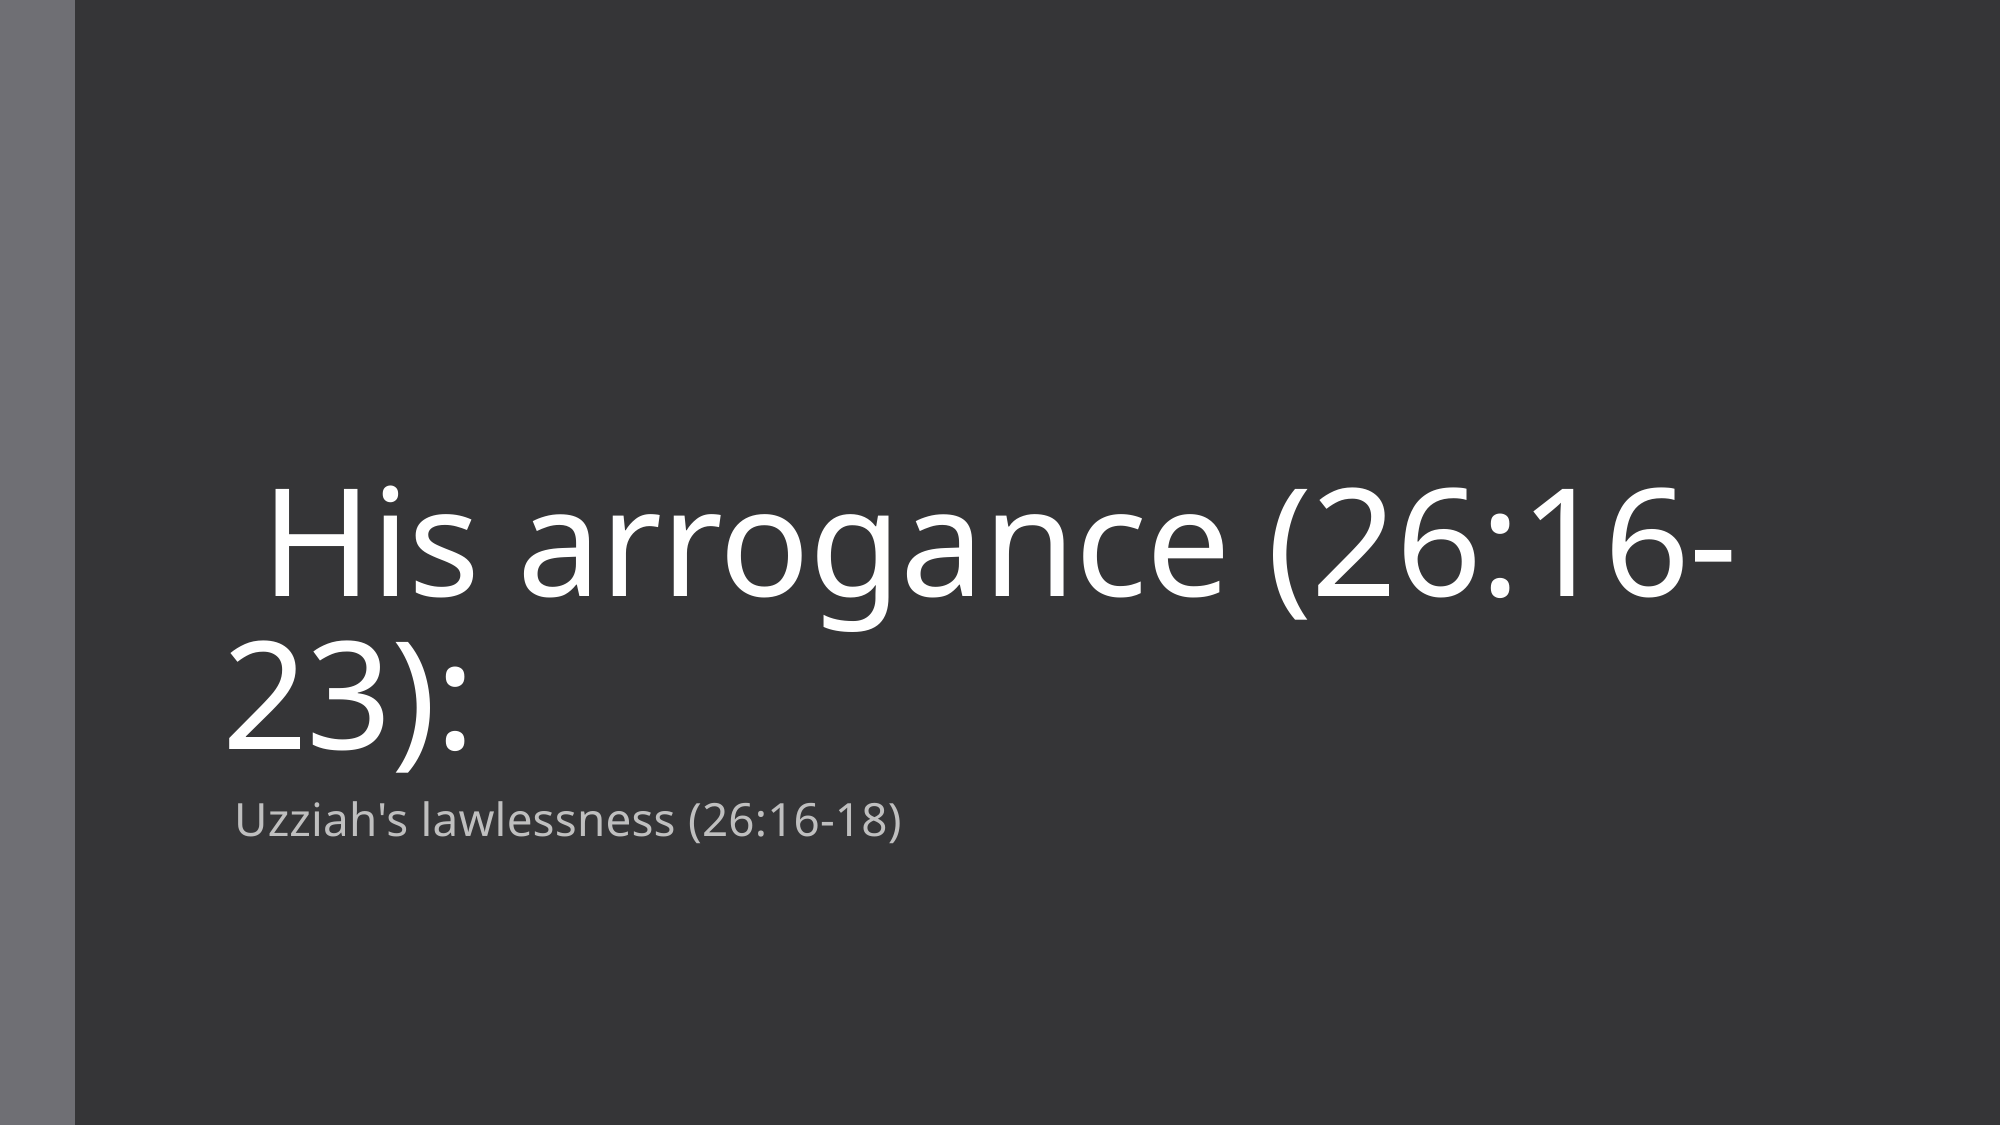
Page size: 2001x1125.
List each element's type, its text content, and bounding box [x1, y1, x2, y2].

title His arrogance (26:16-23): [206, 124, 1752, 787]
subtitle Uzziah's lawlessness (26:16-18) [206, 787, 1752, 1066]
